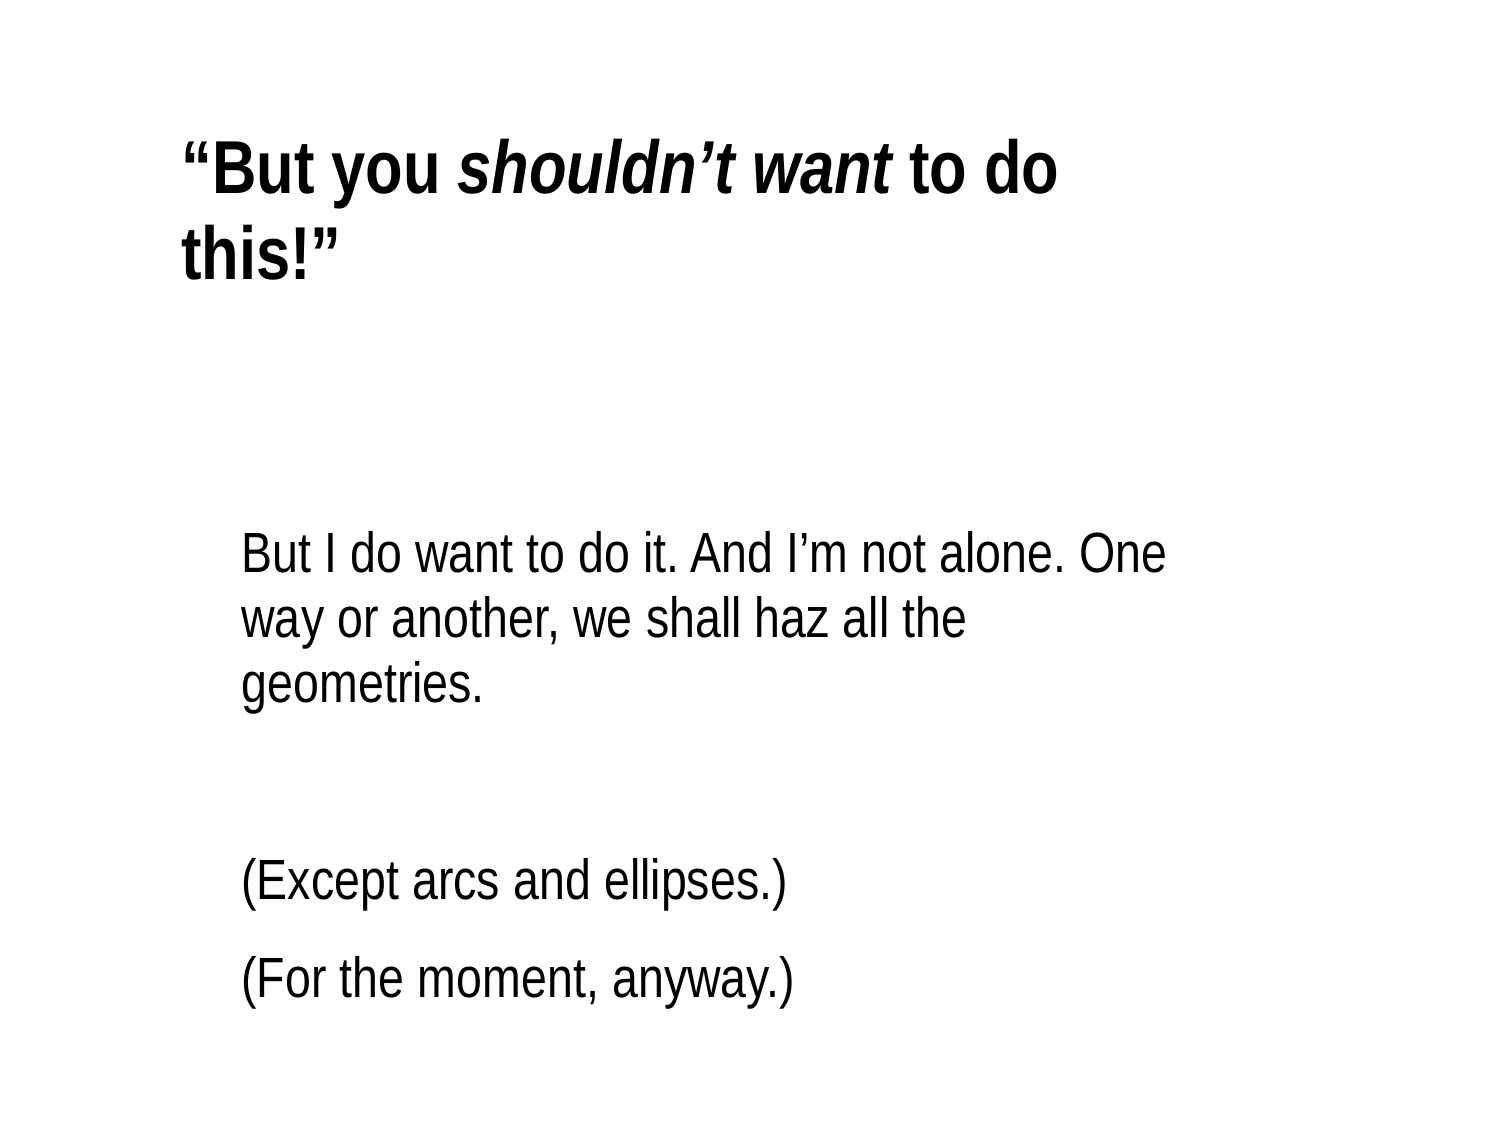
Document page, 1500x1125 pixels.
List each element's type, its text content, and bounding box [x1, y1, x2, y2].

title “But you shouldn’t want to do this!” [181, 115, 1209, 304]
list But I do want to do it. And I’m not alone. One way or another, we shall haz all the geometries. (Except arcs and ellipses.) (For the moment, anyway.) [181, 519, 1209, 1015]
